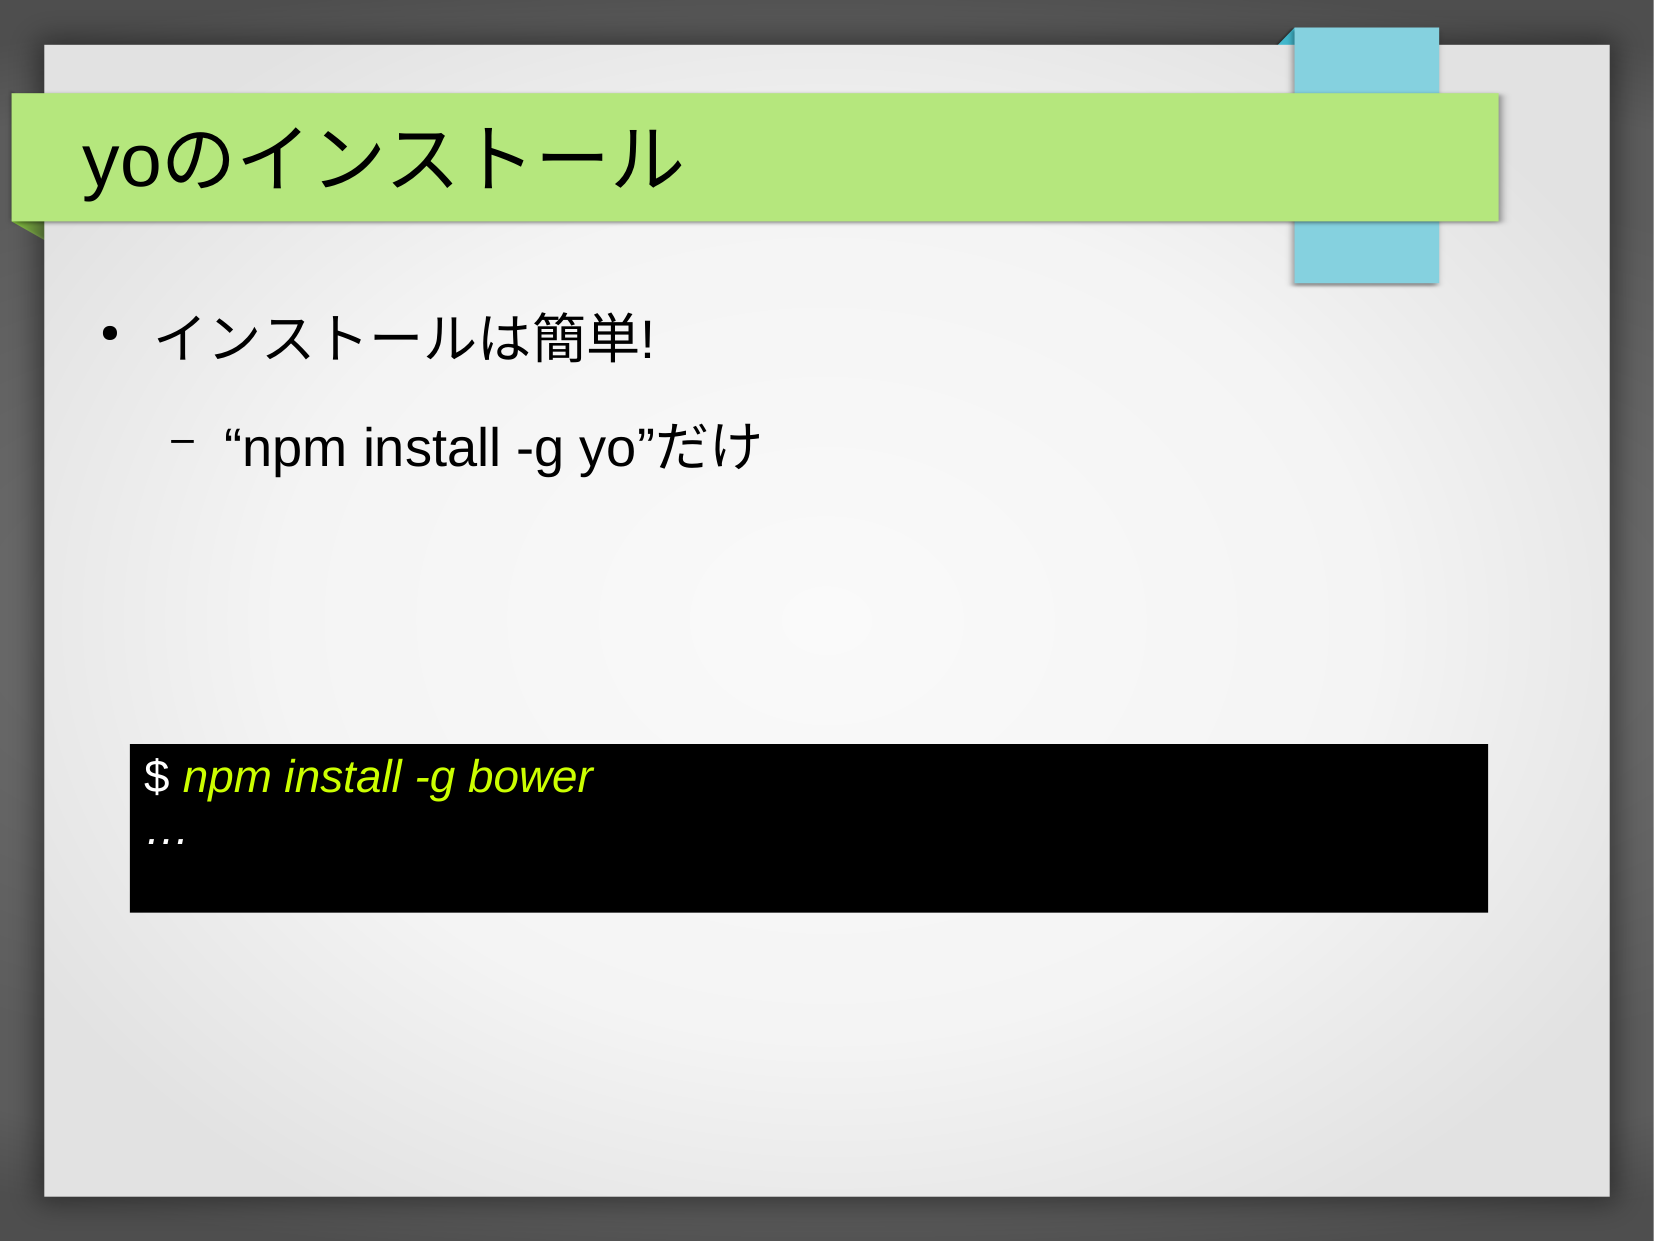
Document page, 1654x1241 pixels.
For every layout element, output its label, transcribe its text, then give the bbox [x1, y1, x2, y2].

picture [0, 0, 1654, 1241]
list インストールは簡単! “npm install -g yo”だけ [82, 295, 1571, 1015]
text_box $ npm install -g bower … [129, 744, 1489, 913]
title yoのインストール [82, 94, 1264, 213]
